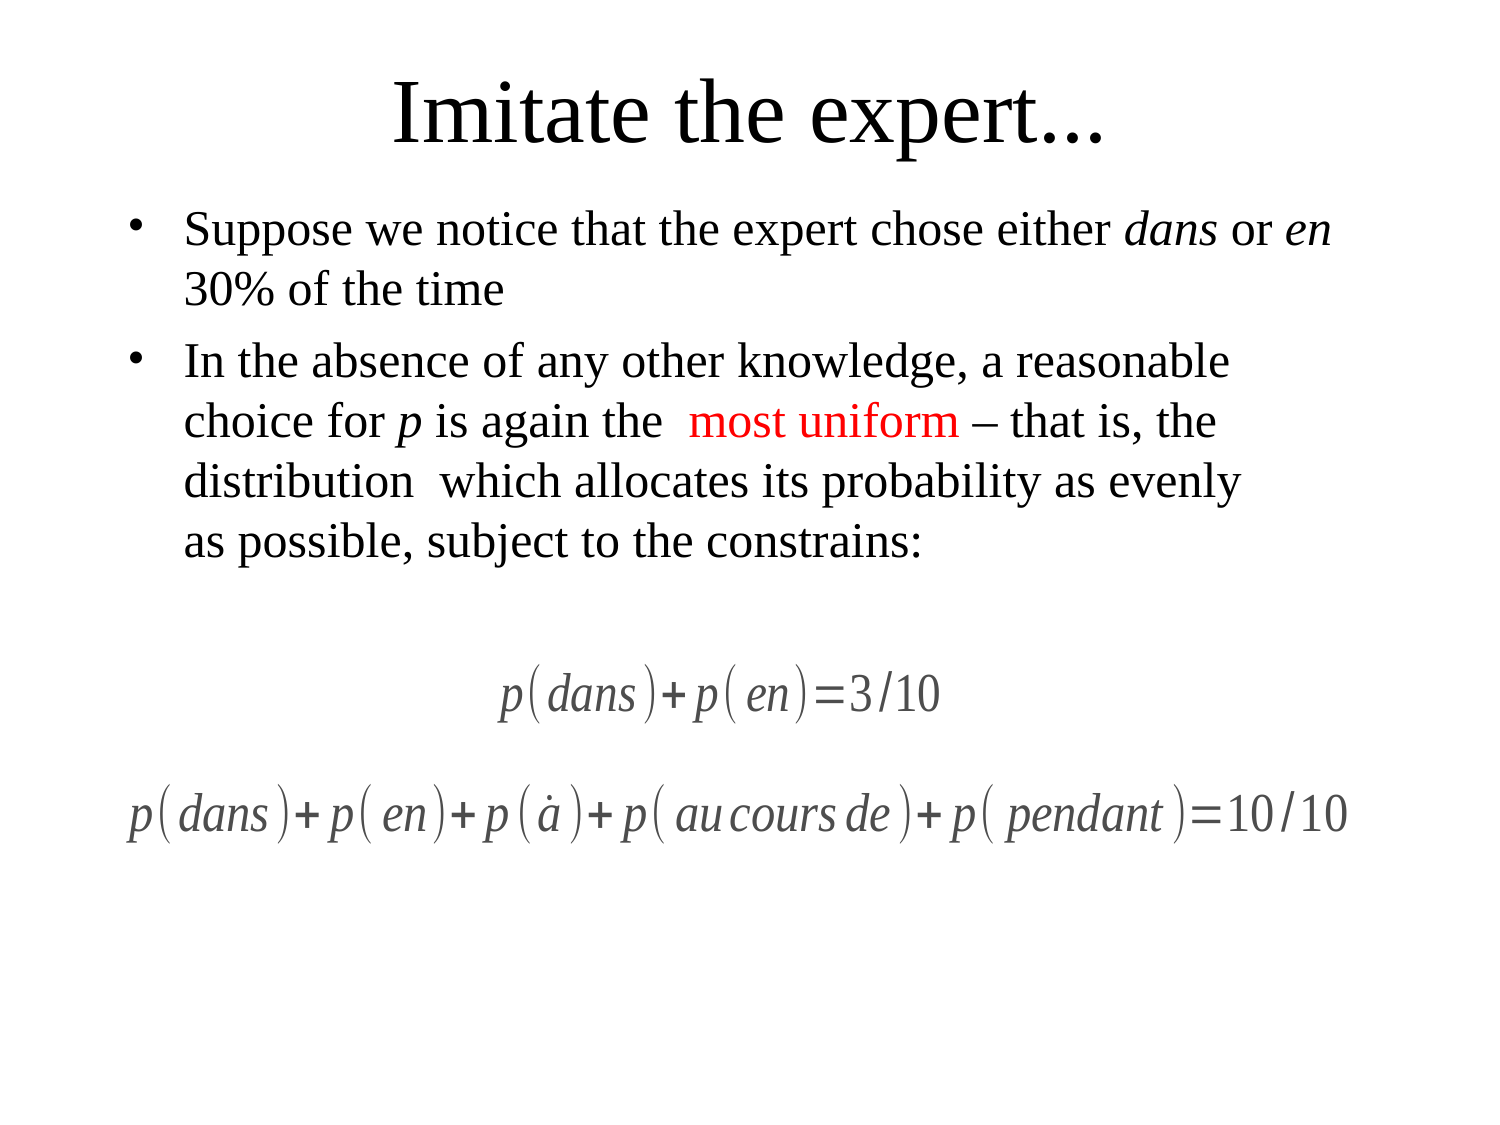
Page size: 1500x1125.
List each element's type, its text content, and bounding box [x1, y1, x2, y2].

chart [482, 660, 961, 727]
list Suppose we notice that the expert chose either dans or en 30% of the time In the absence of any other knowledge, a reasonable choice for p is again the most uniform – that is, the distribution which allocates its probability as evenly as possible, subject to the constrains: [112, 187, 1388, 1088]
chart [111, 780, 1366, 847]
title Imitate the expert... [112, 12, 1388, 187]
